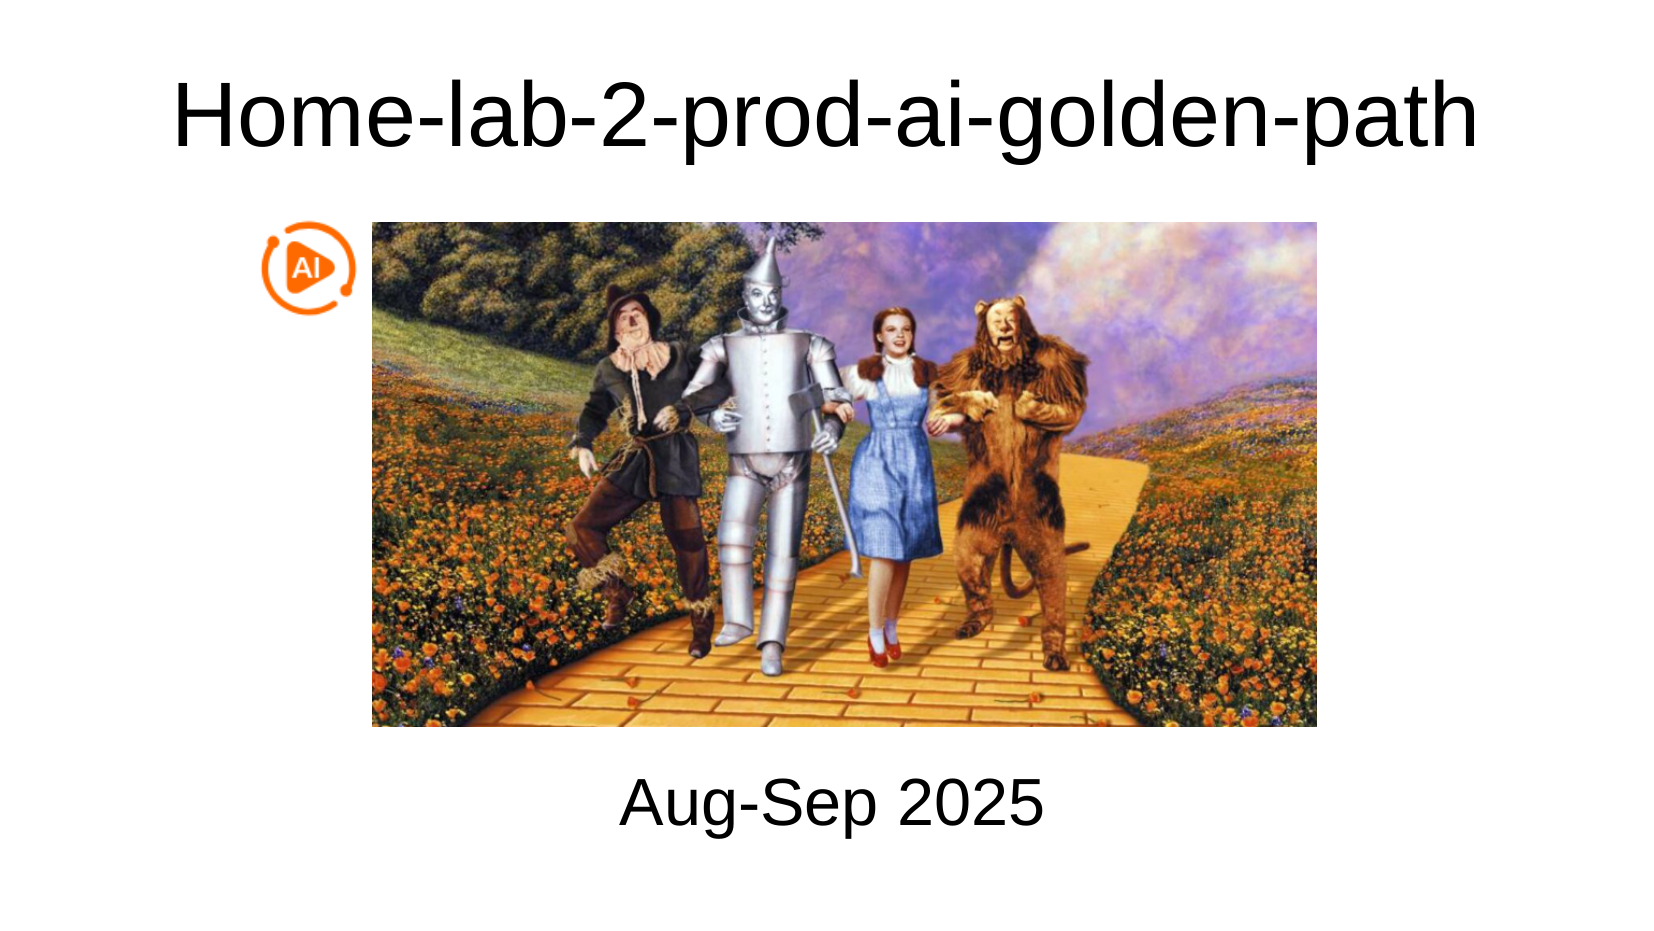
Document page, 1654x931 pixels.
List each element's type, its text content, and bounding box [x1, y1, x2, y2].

title Home-lab-2-prod-ai-golden-path [82, 37, 1571, 193]
subtitle Aug-Sep 2025 [88, 748, 1577, 857]
picture [372, 222, 1317, 727]
picture [259, 210, 365, 332]
